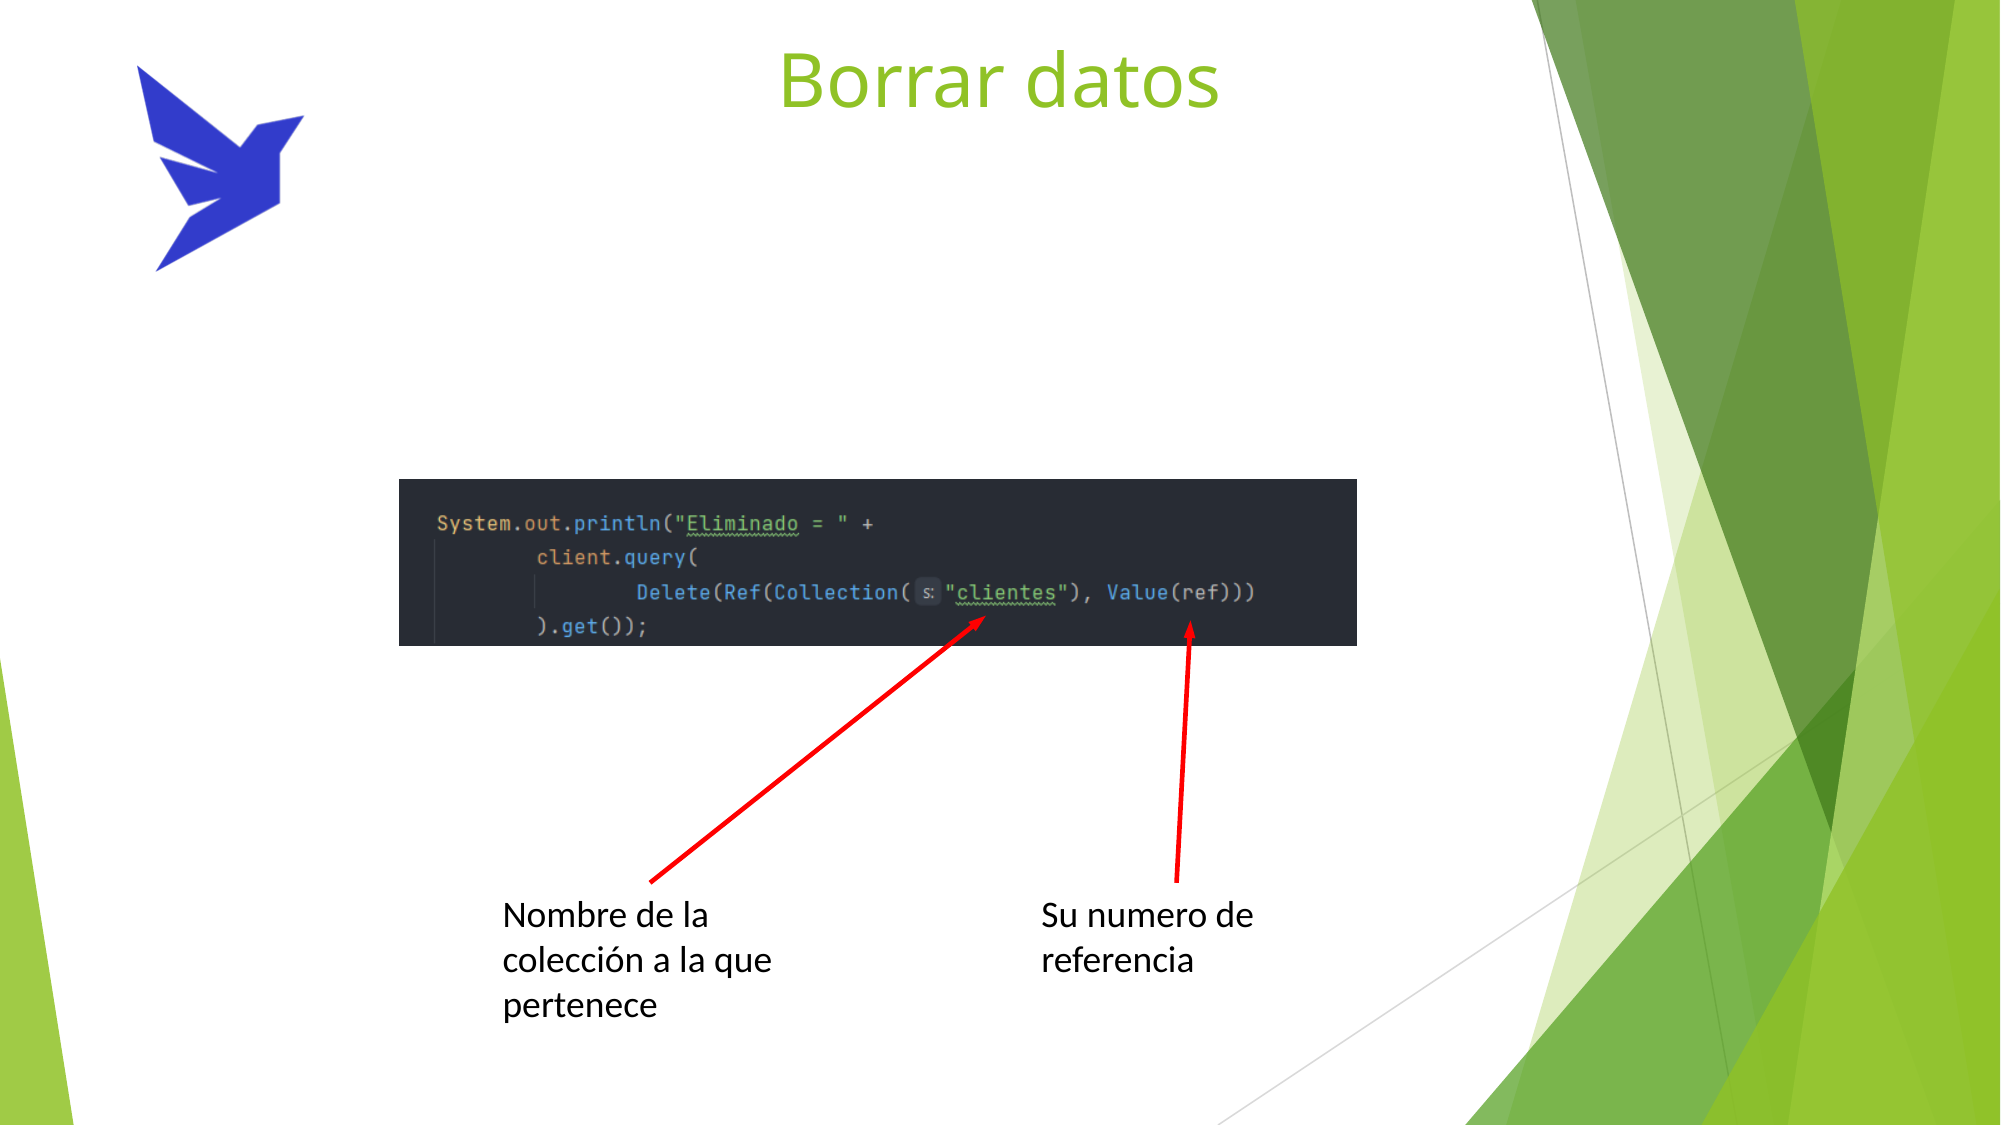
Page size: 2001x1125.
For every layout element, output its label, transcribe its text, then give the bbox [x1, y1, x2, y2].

picture [137, 65, 344, 272]
title Borrar datos [137, 24, 1863, 150]
text_box Su numero de referencia [1026, 882, 1363, 989]
picture [399, 479, 1357, 646]
text_box Nombre de la colección a la que pertenece [487, 882, 824, 1035]
